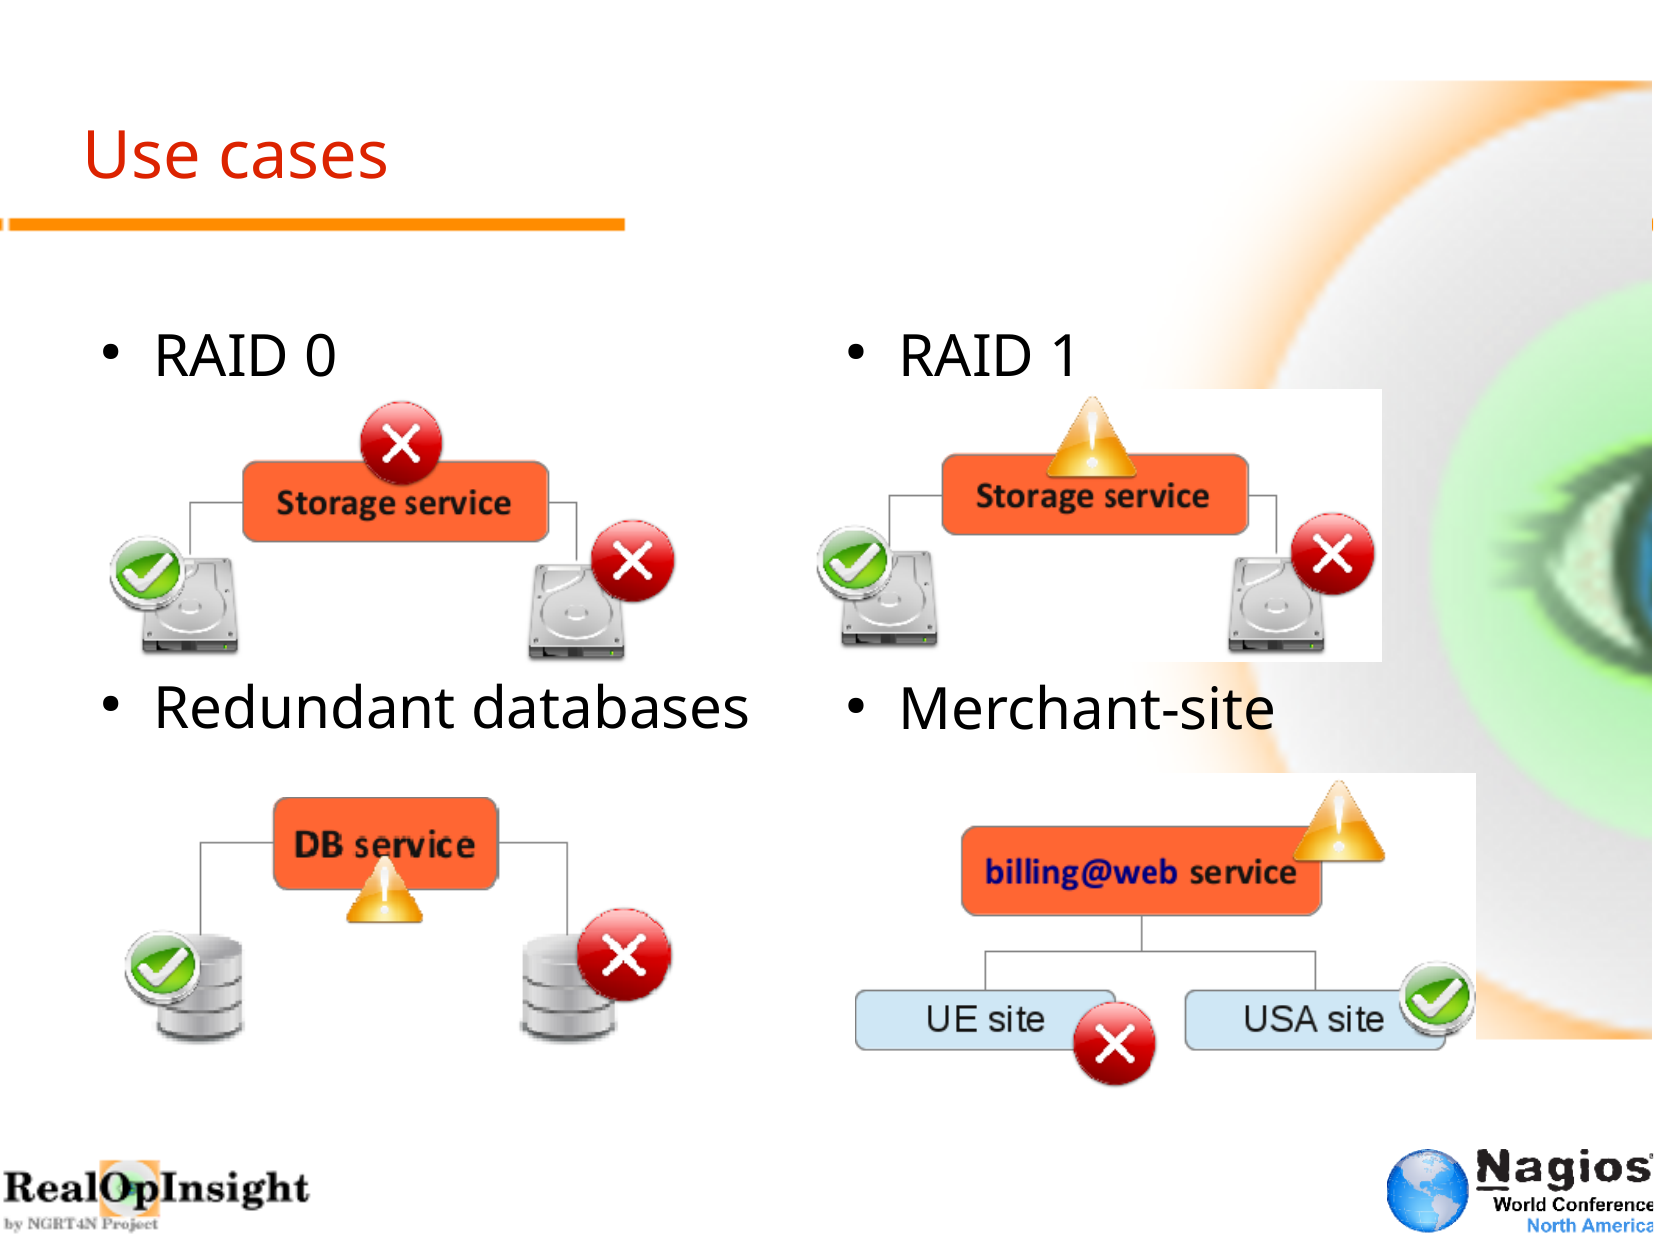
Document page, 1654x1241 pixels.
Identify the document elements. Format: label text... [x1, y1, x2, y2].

list RAID 0 [82, 313, 793, 657]
list Merchant-site [827, 667, 1538, 1008]
list Redundant databases [82, 666, 793, 1010]
list RAID 1 [827, 313, 1538, 657]
title Use cases [82, 49, 1547, 257]
picture [0, 0, 1654, 1241]
